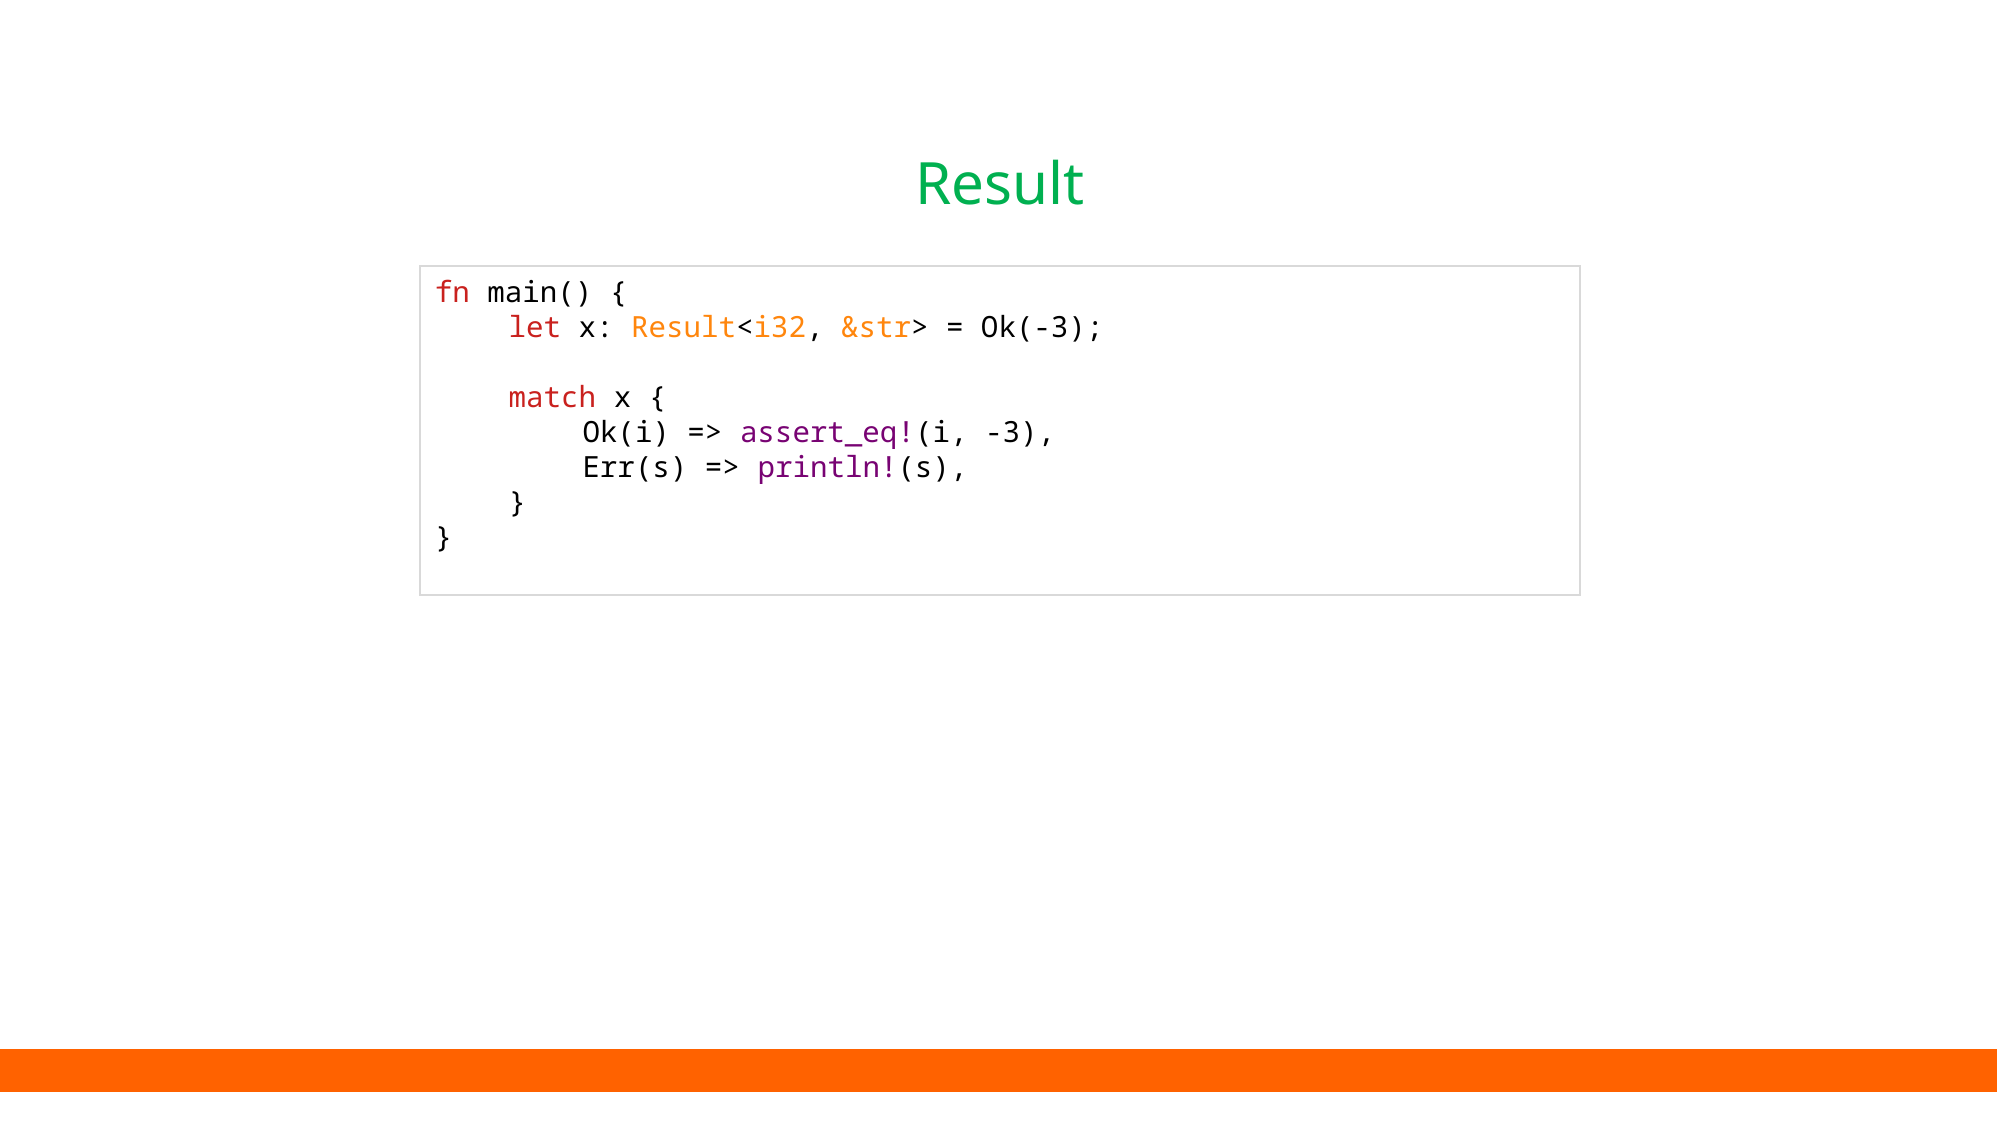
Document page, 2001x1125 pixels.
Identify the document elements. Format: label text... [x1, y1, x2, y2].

list Result [420, 146, 1580, 237]
text_box [0, 1049, 1997, 1092]
text_box fn main() { let x: Result<i32, &str> = Ok(-3); match x { Ok(i) => assert_eq!(i, -3), Err(s) => println!(s), } } [419, 265, 1581, 596]
